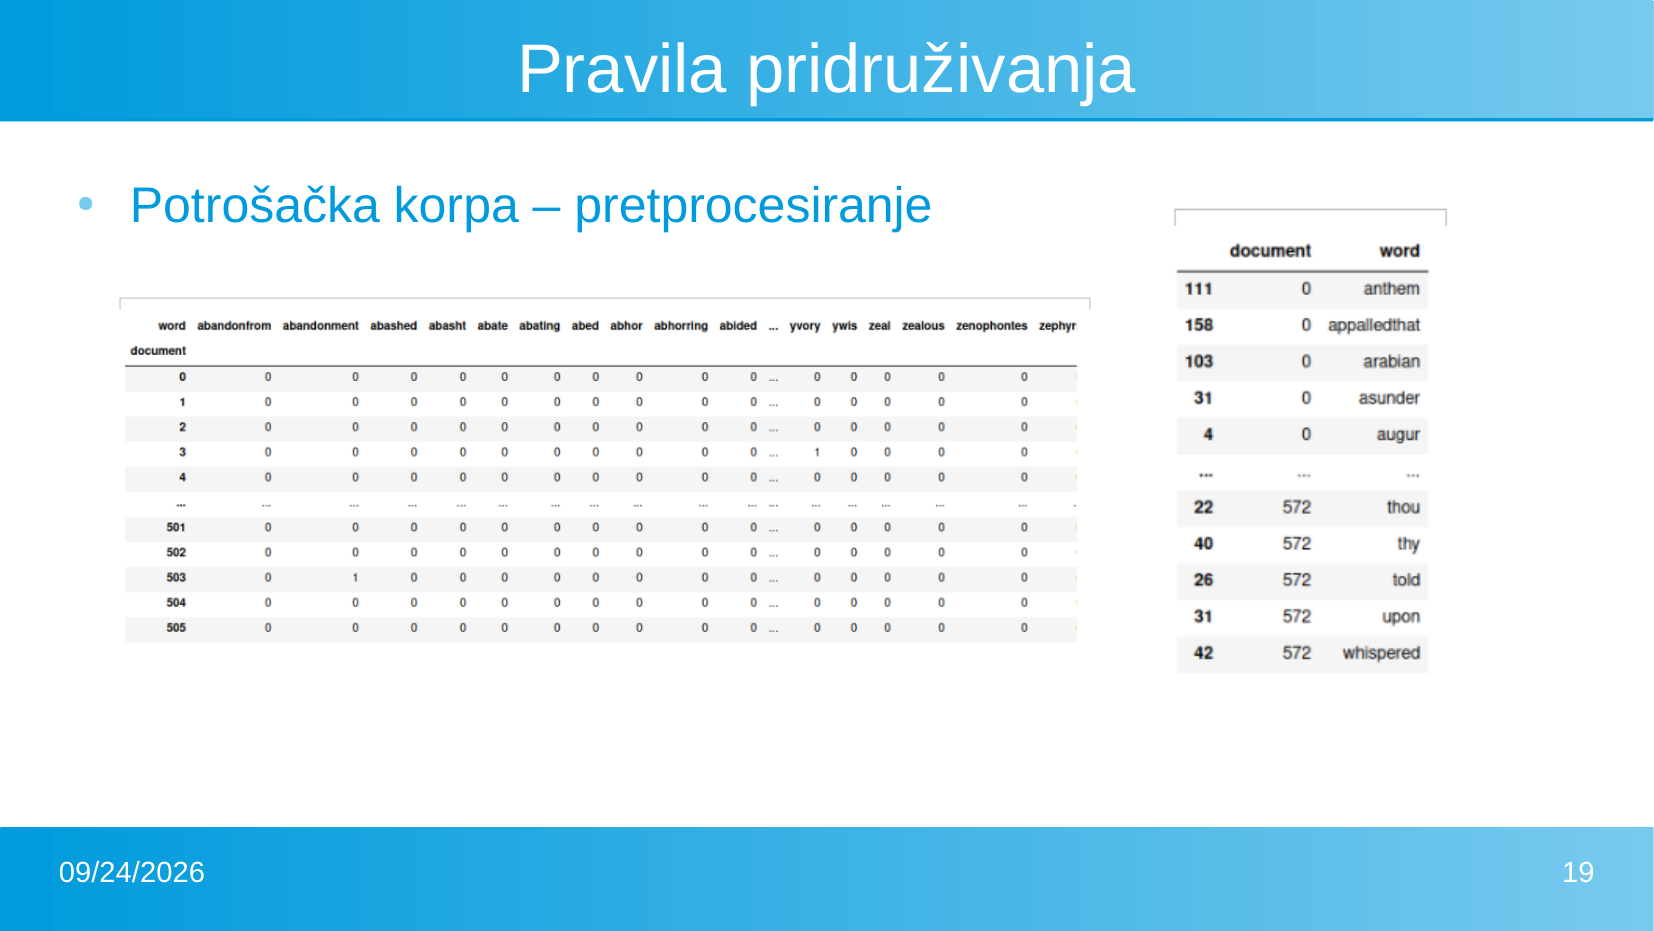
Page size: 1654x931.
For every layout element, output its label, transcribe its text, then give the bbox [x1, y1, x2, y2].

picture [112, 289, 1098, 646]
picture [1162, 198, 1455, 676]
list Potrošačka korpa – pretprocesiranje [59, 177, 1595, 768]
title Pravila pridruživanja [59, 29, 1595, 108]
